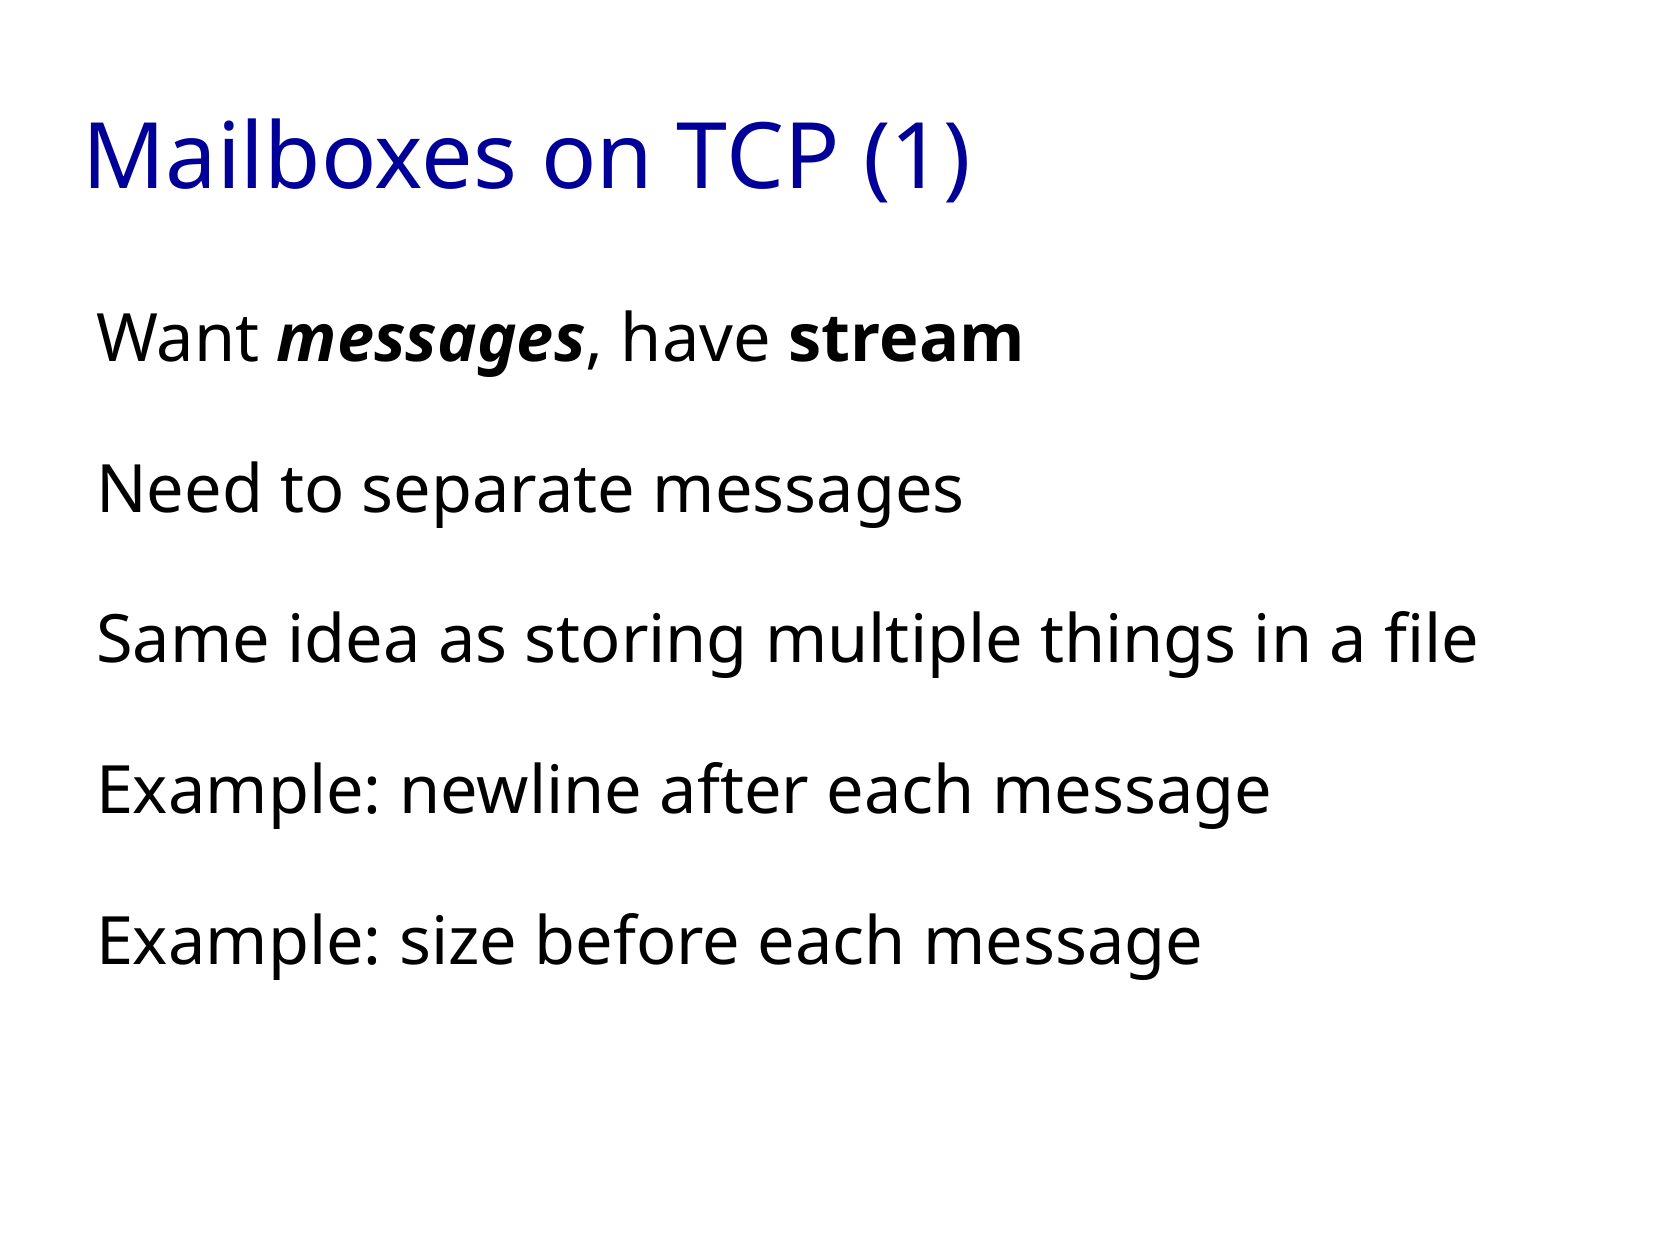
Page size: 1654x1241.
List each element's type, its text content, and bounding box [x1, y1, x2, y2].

list Want messages, have stream Need to separate messages Same idea as storing multiple things in a file Example: newline after each message Example: size before each message [60, 290, 1571, 1096]
title Mailboxes on TCP (1) [82, 49, 1571, 257]
